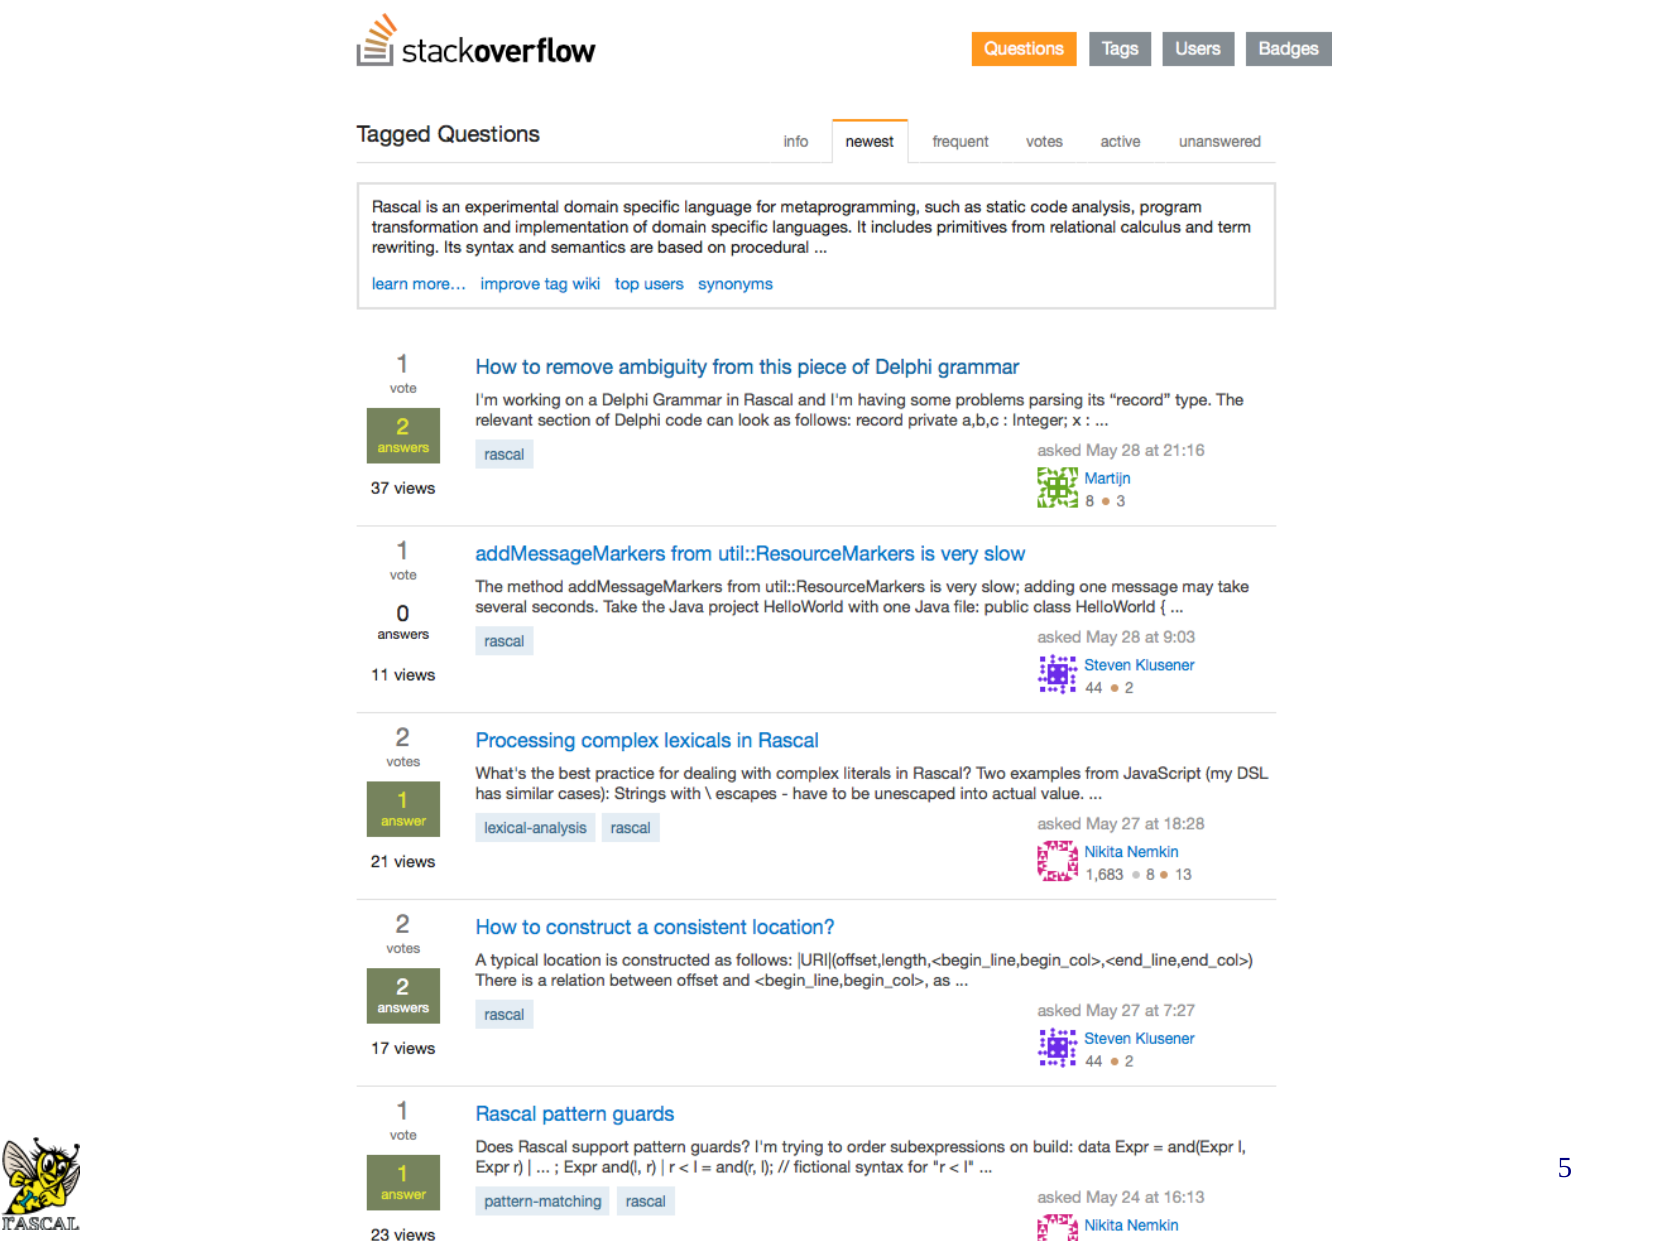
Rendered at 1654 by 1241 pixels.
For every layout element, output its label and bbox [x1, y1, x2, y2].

picture [324, 0, 1332, 1241]
picture [1, 1137, 80, 1230]
